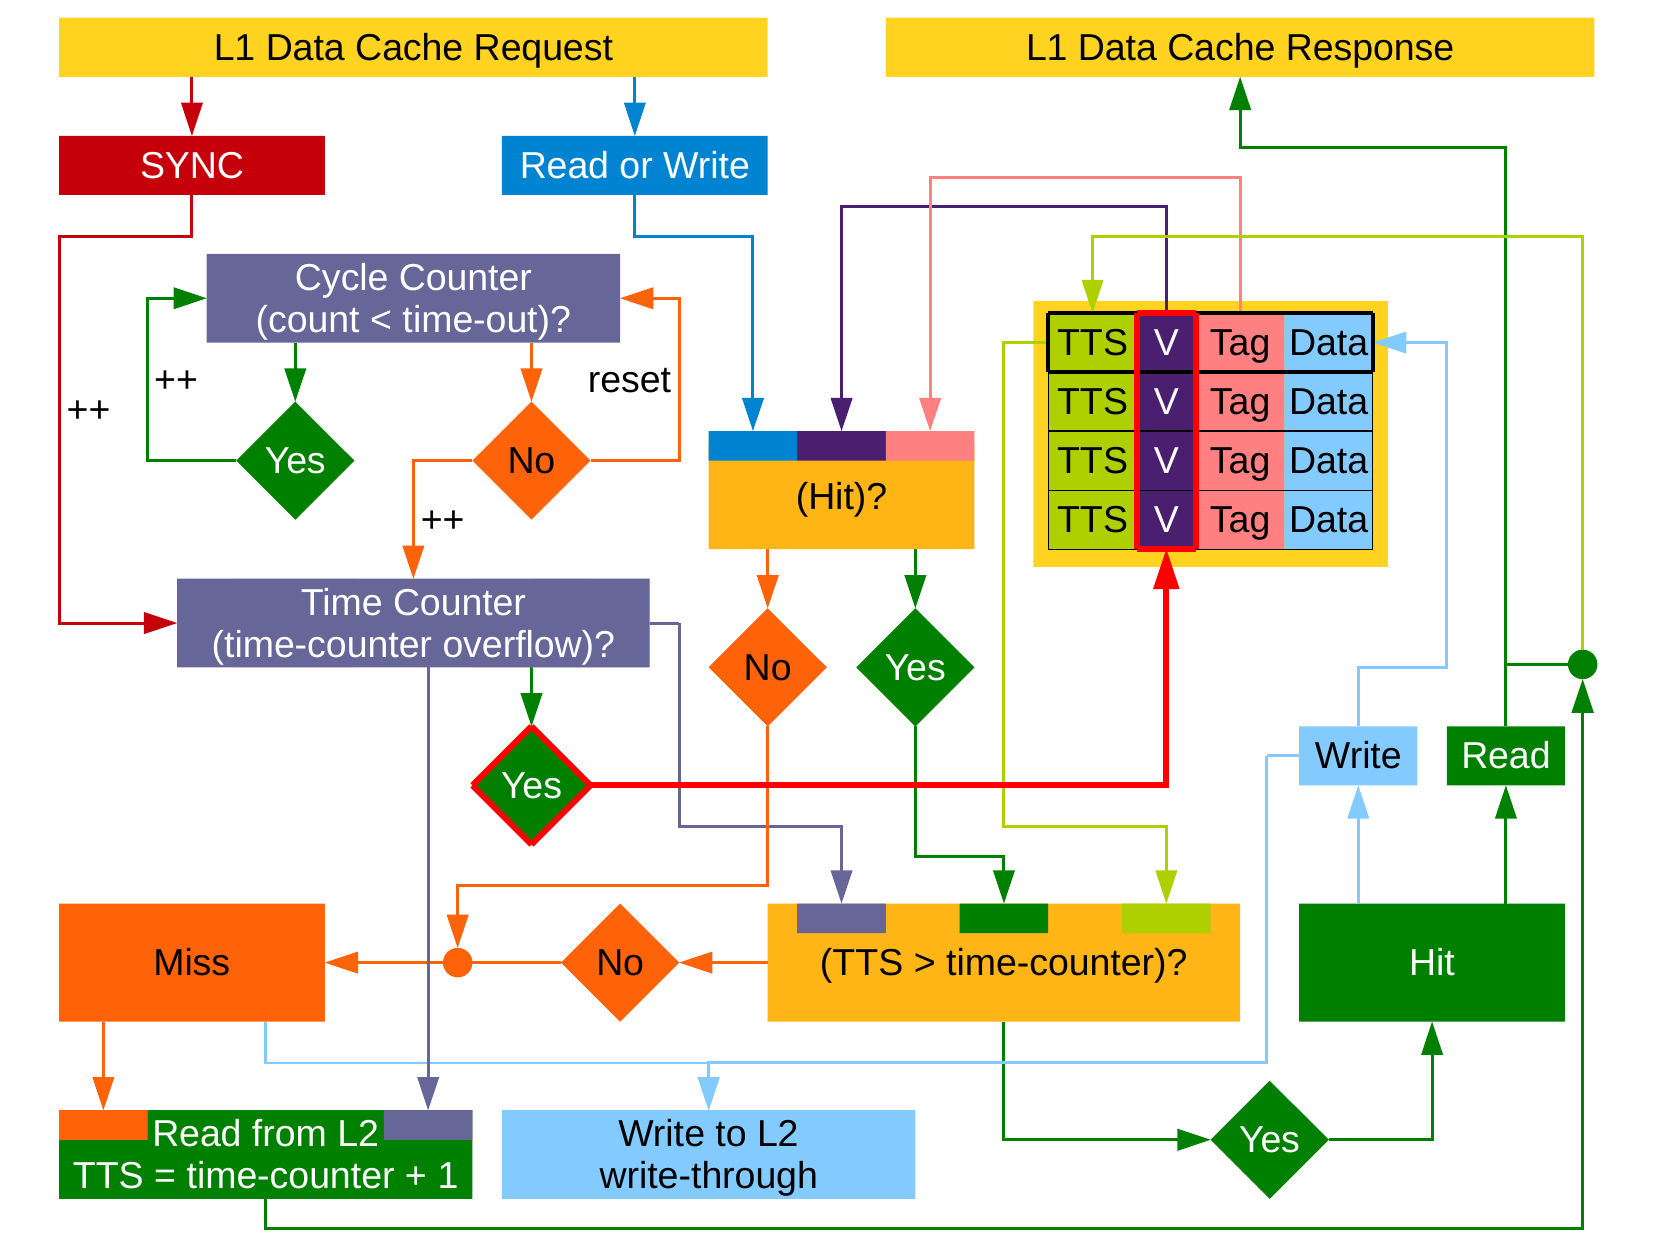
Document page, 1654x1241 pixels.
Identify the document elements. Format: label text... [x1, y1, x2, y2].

text_box [442, 947, 473, 978]
text_box TTS [1049, 491, 1134, 549]
text_box No [472, 402, 591, 520]
text_box V [1140, 374, 1193, 430]
text_box Yes [856, 608, 975, 726]
text_box [1242, 301, 1388, 341]
text_box Read from L2 TTS = time-counter + 1 [59, 1110, 473, 1199]
text_box Tag [1199, 491, 1284, 549]
text_box Yes [472, 726, 591, 845]
text_box [1168, 301, 1239, 311]
text_box Yes [1210, 1080, 1329, 1199]
text_box Cycle Counter (count < time-out)? [206, 253, 621, 343]
text_box Data [1284, 315, 1371, 370]
text_box Hit [1299, 903, 1565, 1022]
text_box [1033, 344, 1165, 567]
text_box No [561, 903, 679, 1022]
text_box L1 Data Cache Request [59, 17, 768, 77]
text_box Write [1299, 726, 1418, 786]
text_box [1033, 301, 1091, 341]
text_box (TTS > time-counter)? [767, 903, 1241, 1022]
text_box [383, 1110, 473, 1140]
text_box V [1140, 316, 1193, 370]
text_box Data [1284, 432, 1372, 490]
text_box [1568, 649, 1598, 680]
text_box Data [1284, 491, 1372, 549]
text_box [797, 903, 886, 934]
text_box Tag [1199, 315, 1284, 370]
text_box V [1140, 432, 1193, 490]
text_box (Hit)? [708, 461, 975, 550]
text_box [1122, 903, 1211, 934]
text_box Miss [59, 903, 325, 1022]
text_box [1094, 301, 1165, 311]
text_box Yes [236, 401, 355, 520]
text_box TTS [1049, 432, 1134, 490]
text_box TTS [1049, 374, 1134, 430]
text_box SYNC [59, 135, 325, 195]
text_box [959, 903, 1049, 934]
text_box V [1140, 491, 1193, 546]
text_box Tag [1199, 374, 1284, 430]
text_box Read or Write [501, 135, 768, 195]
text_box No [708, 608, 827, 726]
text_box Data [1284, 374, 1372, 430]
text_box Tag [1199, 432, 1284, 490]
text_box [59, 1110, 148, 1140]
text_box [1168, 344, 1388, 567]
text_box L1 Data Cache Response [885, 17, 1595, 77]
text_box [708, 431, 975, 461]
text_box TTS [1050, 315, 1134, 370]
text_box Write to L2 write-through [501, 1110, 916, 1199]
text_box Time Counter (time-counter overflow)? [177, 578, 650, 668]
text_box Read [1446, 726, 1565, 786]
